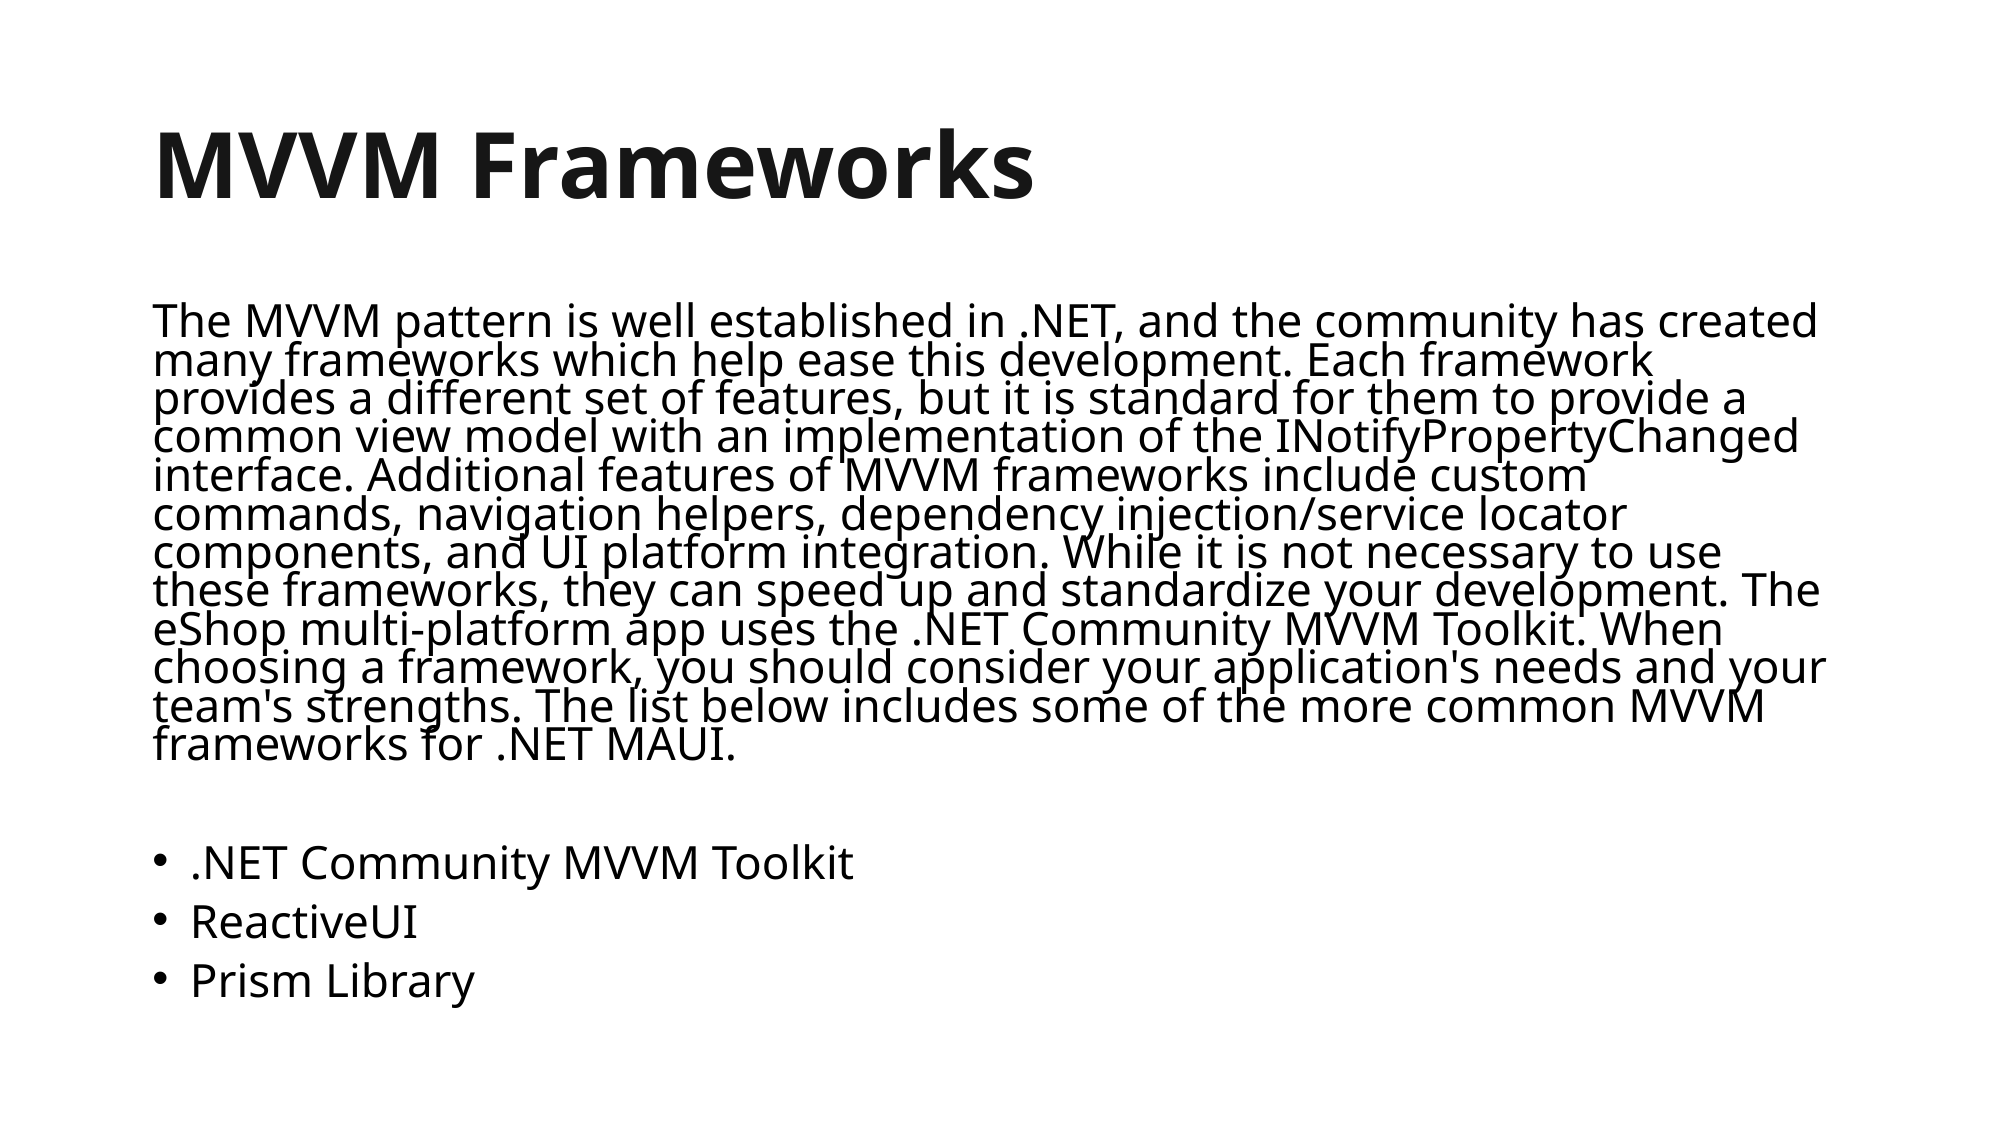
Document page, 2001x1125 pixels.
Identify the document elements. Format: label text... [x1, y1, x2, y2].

list The MVVM pattern is well established in .NET, and the community has created many frameworks which help ease this development. Each framework provides a different set of features, but it is standard for them to provide a common view model with an implementation of the INotifyPropertyChanged interface. Additional features of MVVM frameworks include custom commands, navigation helpers, dependency injection/service locator components, and UI platform integration. While it is not necessary to use these frameworks, they can speed up and standardize your development. The eShop multi-platform app uses the .NET Community MVVM Toolkit. When choosing a framework, you should consider your application's needs and your team's strengths. The list below includes some of the more common MVVM frameworks for .NET MAUI. .NET Community MVVM Toolkit ReactiveUI Prism Library [137, 299, 1863, 1014]
title MVVM Frameworks [137, 59, 1863, 278]
